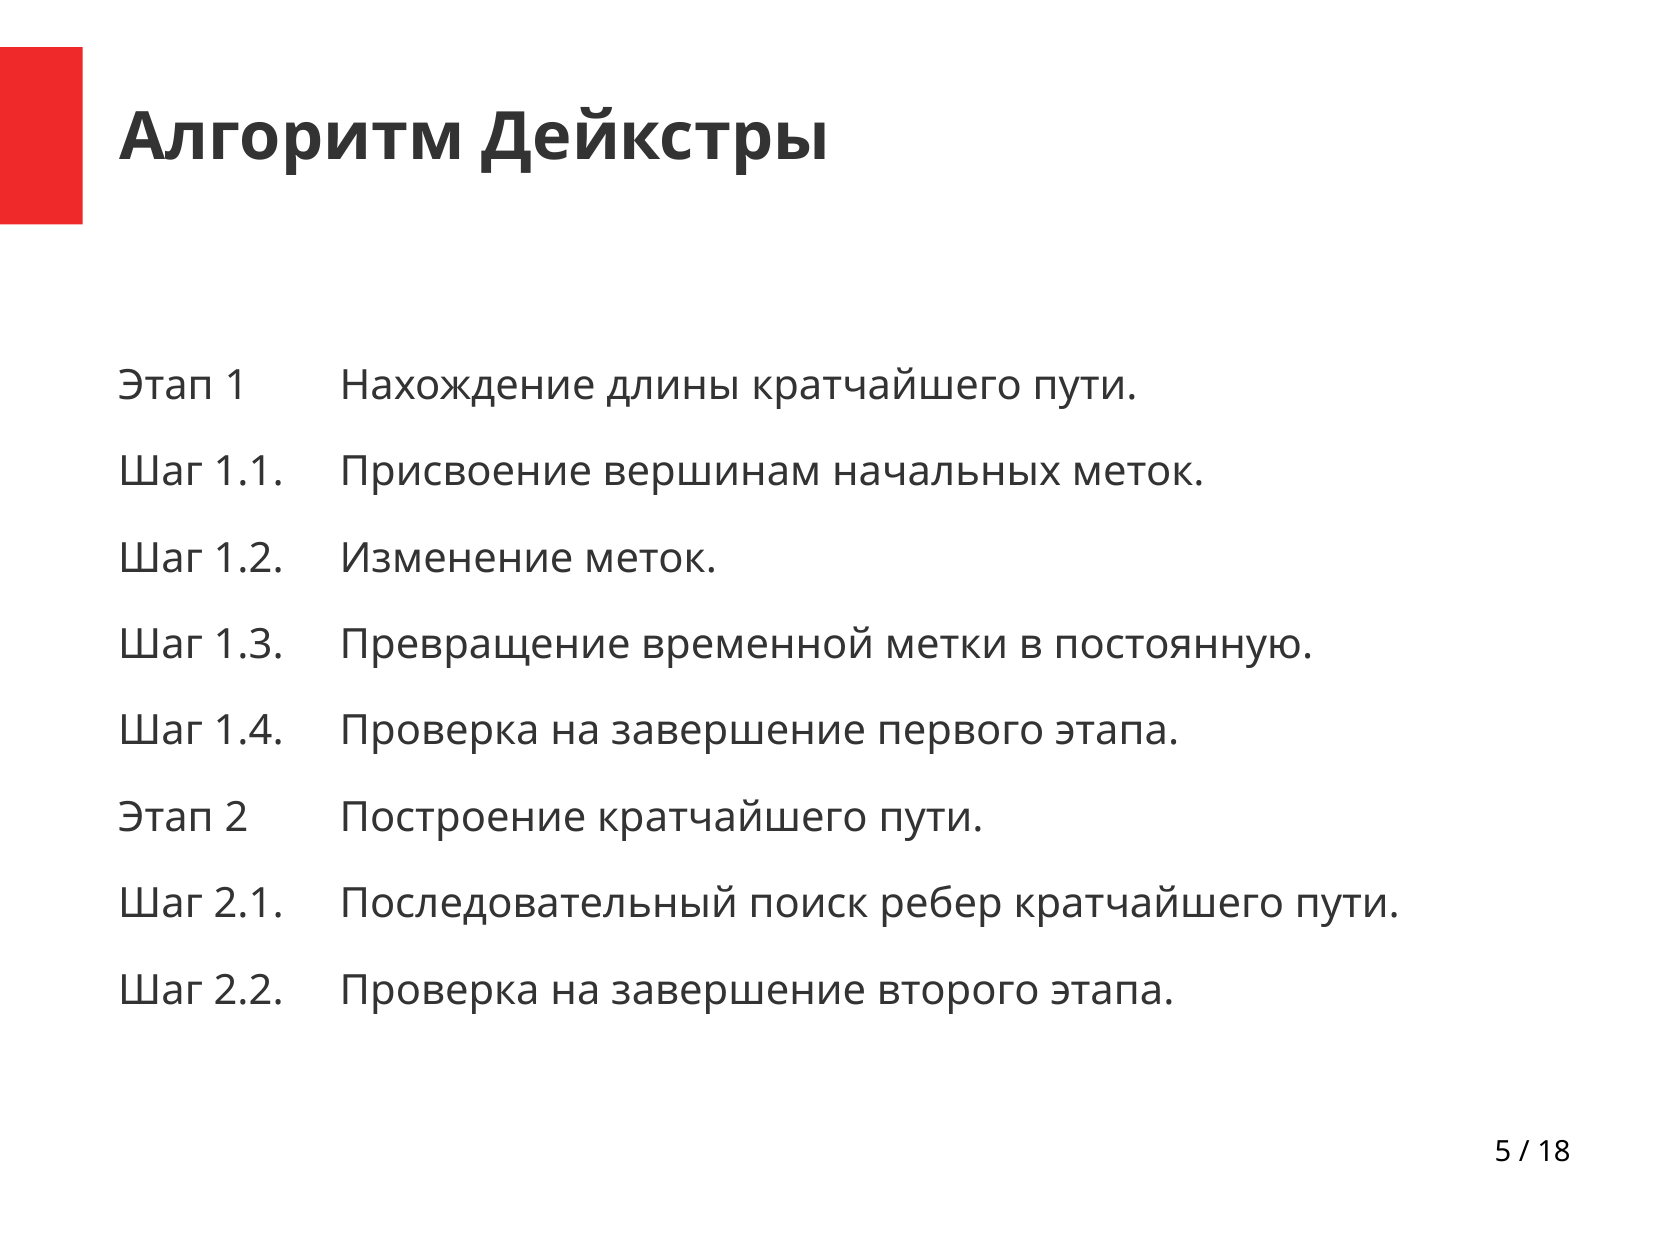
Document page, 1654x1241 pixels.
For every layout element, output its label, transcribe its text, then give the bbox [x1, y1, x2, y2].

list Этап 1 Нахождение длины кратчайшего пути. Шаг 1.1. Присвоение вершинам начальных меток. Шаг 1.2. Изменение меток. Шаг 1.3. Превращение временной метки в постоянную. Шаг 1.4. Проверка на завершение первого этапа. Этап 2 Построение кратчайшего пути. Шаг 2.1. Последовательный поиск ребер кратчайшего пути. Шаг 2.2. Проверка на завершение второго этапа. [118, 354, 1536, 1074]
title Алгоритм Дейкстры [119, 29, 1573, 237]
